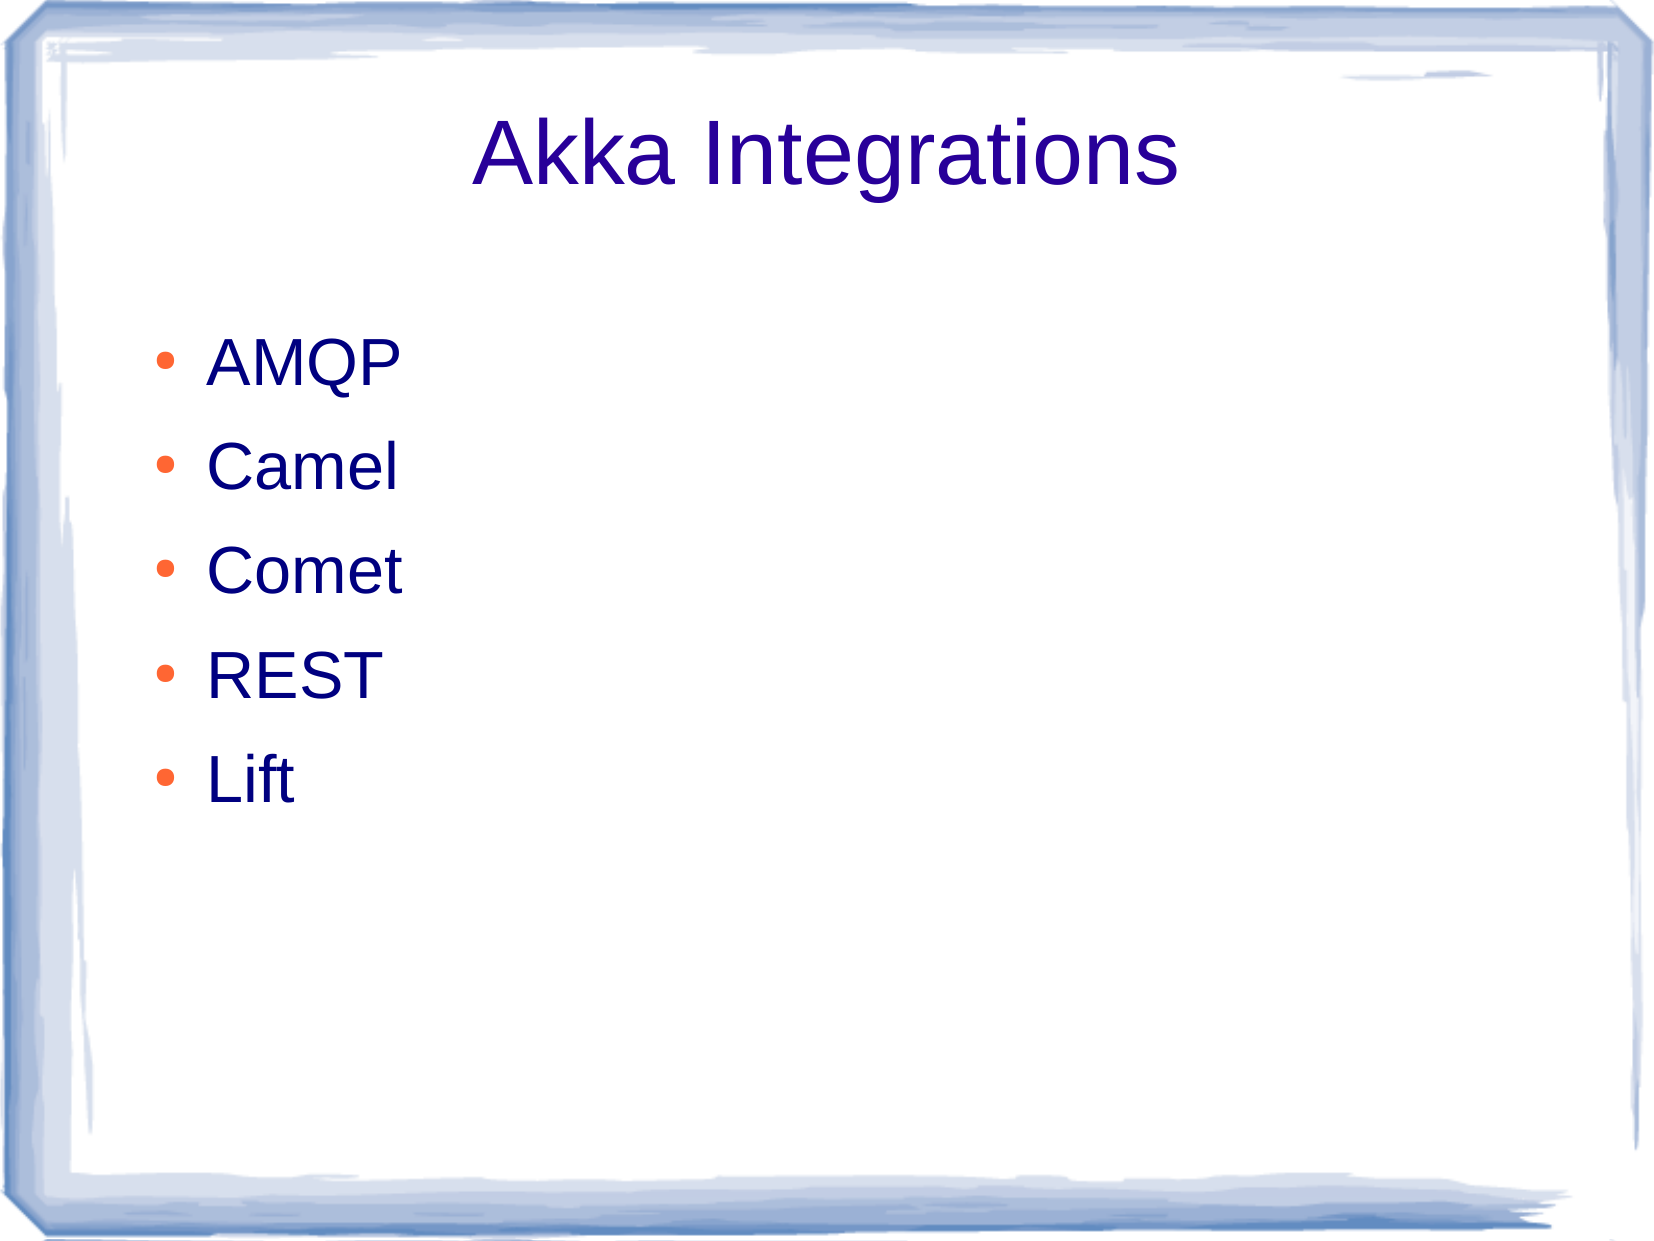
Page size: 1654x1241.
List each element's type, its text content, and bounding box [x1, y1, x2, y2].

list AMQP Camel Comet REST Lift [118, 324, 1571, 1129]
picture [0, 0, 1654, 1241]
title Akka Integrations [82, 56, 1571, 250]
